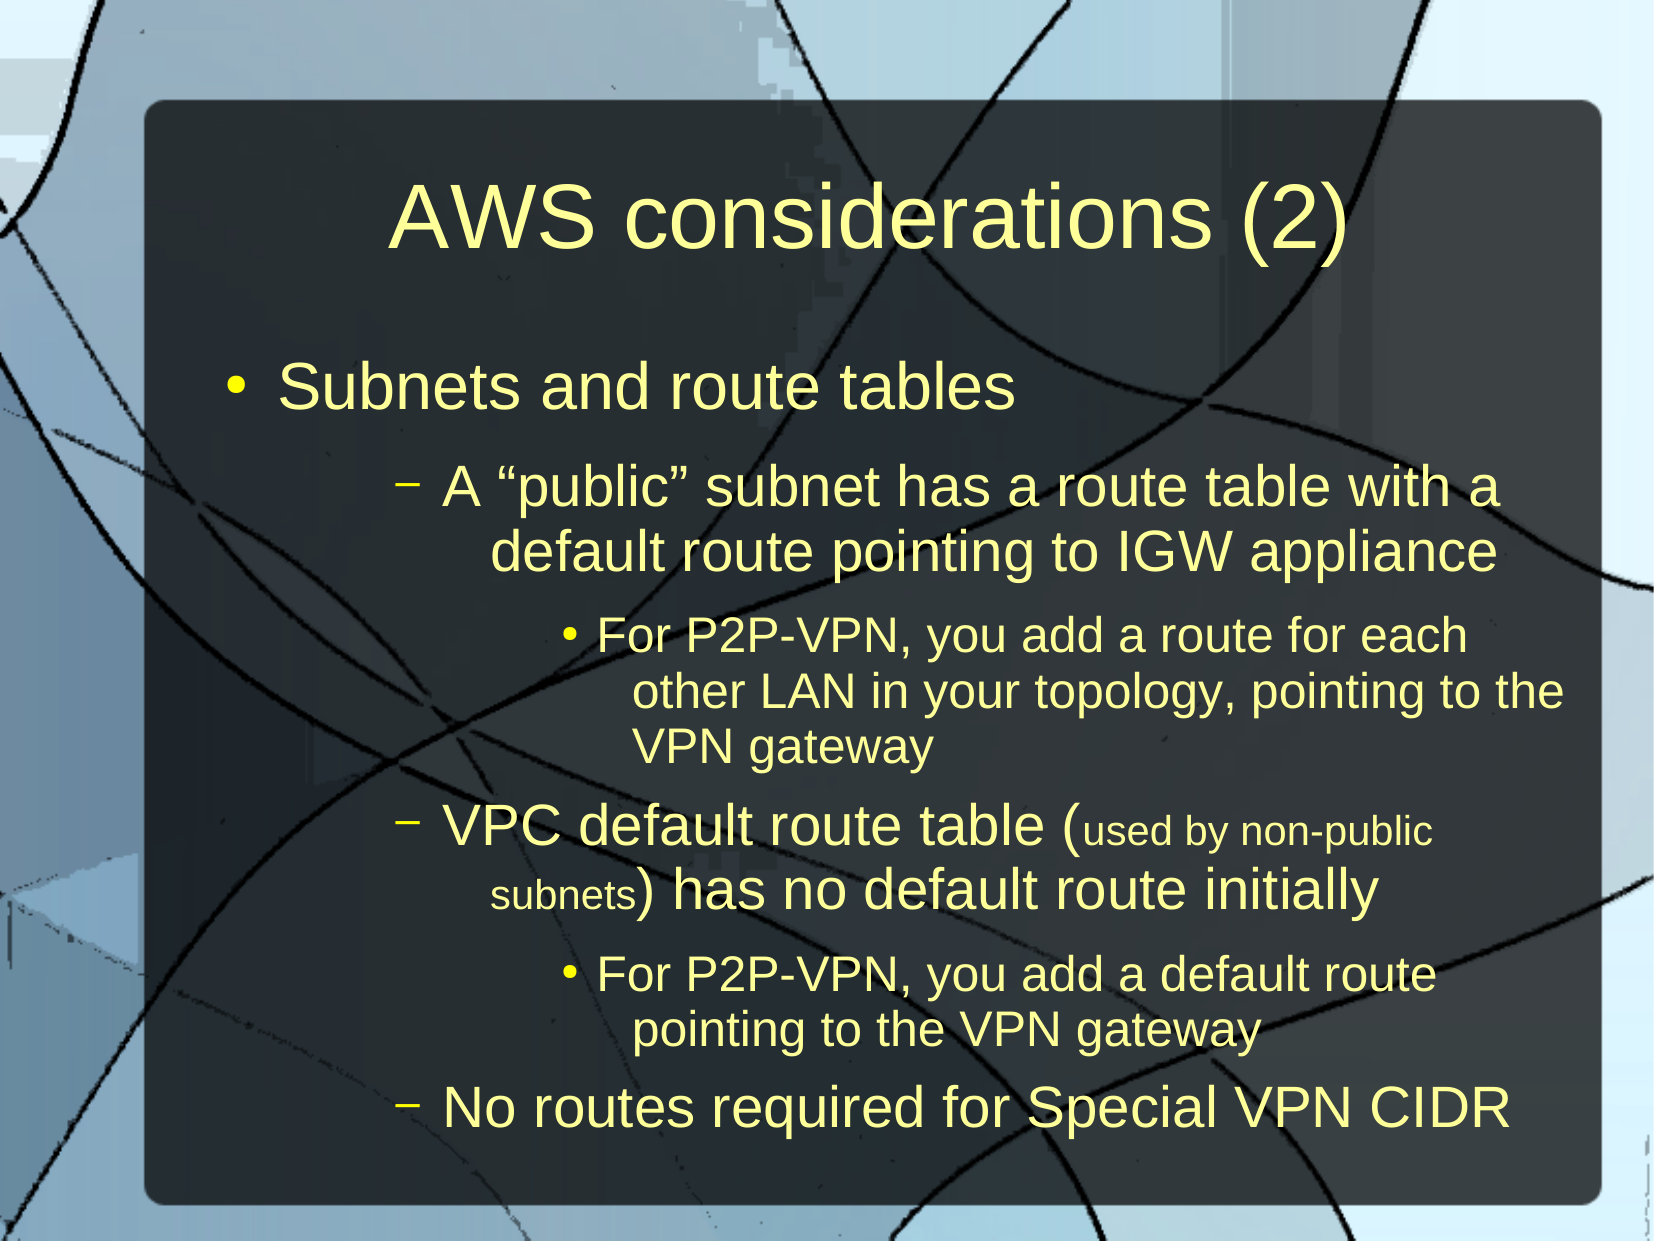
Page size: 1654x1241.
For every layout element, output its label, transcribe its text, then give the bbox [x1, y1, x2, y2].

picture [0, 0, 1654, 1241]
list Subnets and route tables A “public” subnet has a route table with a default route pointing to IGW appliance For P2P-VPN, you add a route for each other LAN in your topology, pointing to the VPN gateway VPC default route table (used by non-public subnets) has no default route initially For P2P-VPN, you add a default route pointing to the VPN gateway No routes required for Special VPN CIDR [206, 349, 1571, 1141]
title AWS considerations (2) [159, 108, 1583, 325]
